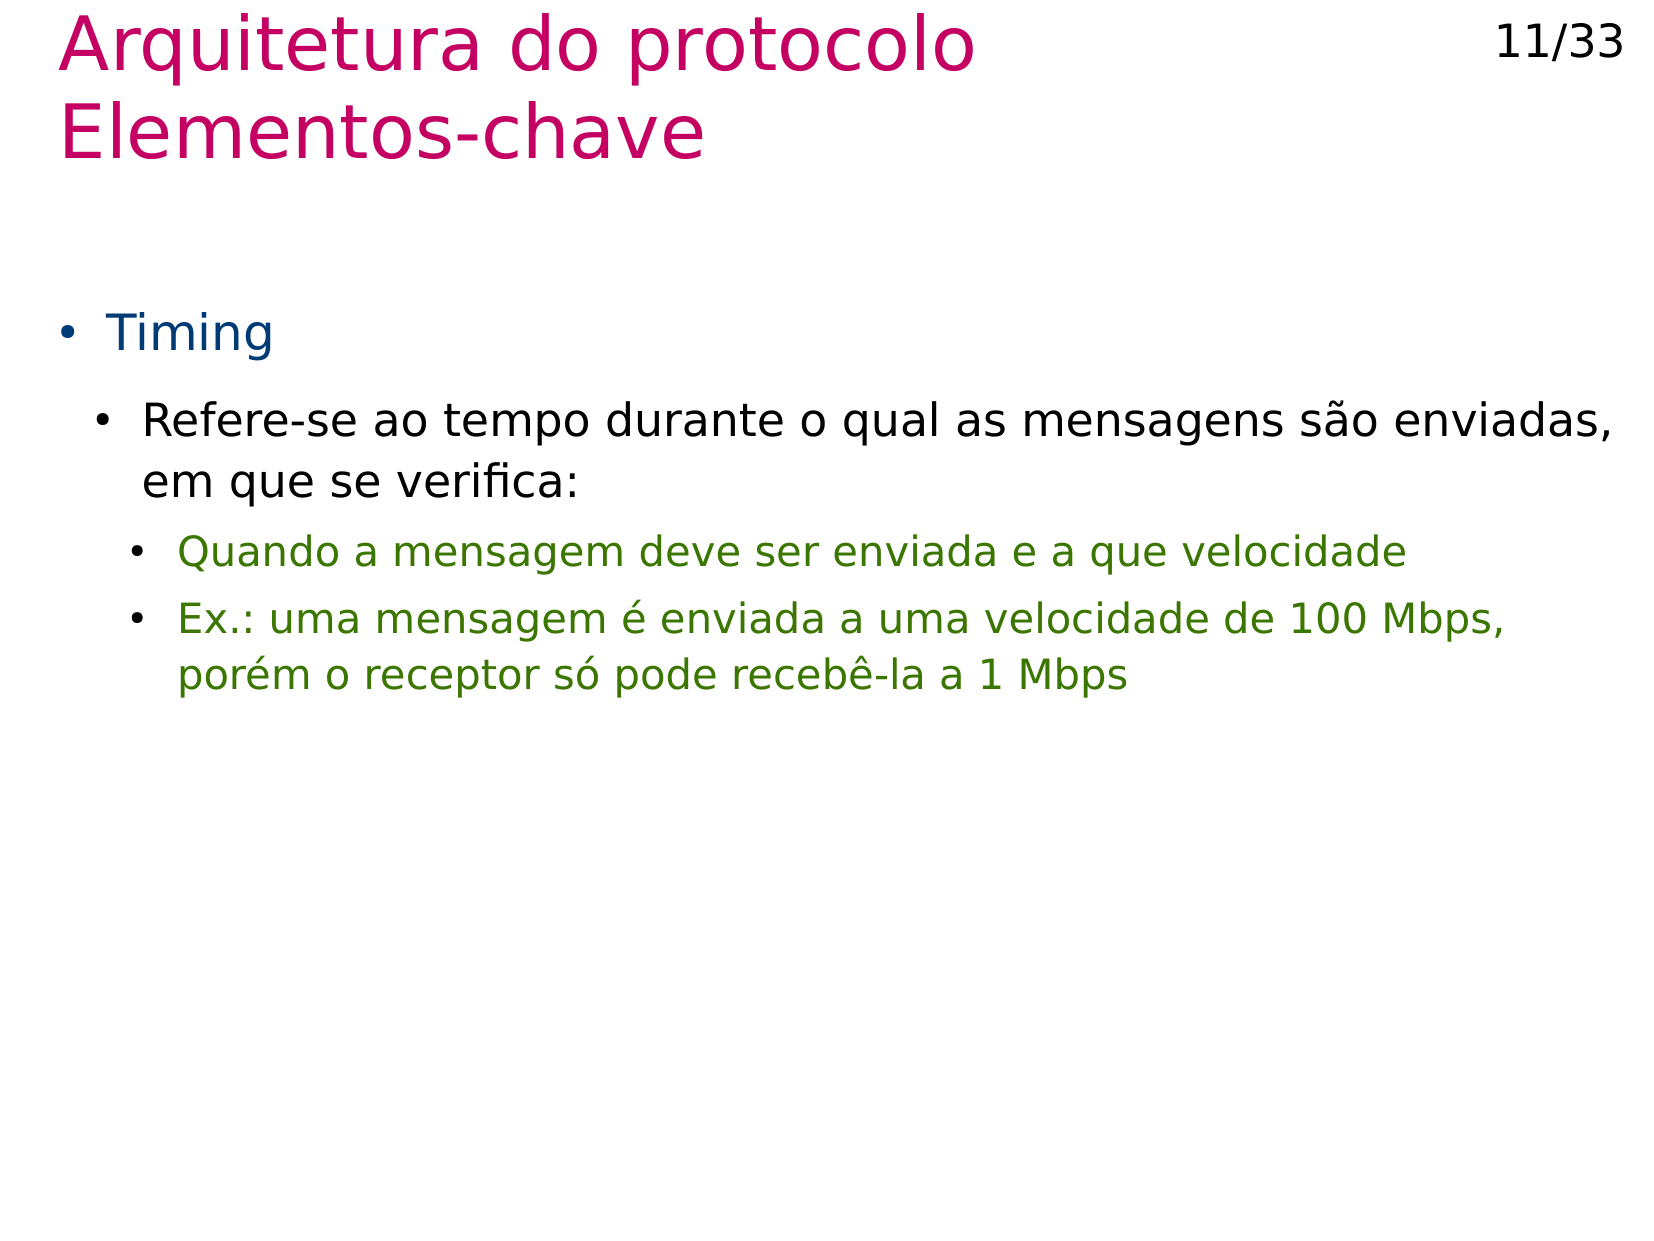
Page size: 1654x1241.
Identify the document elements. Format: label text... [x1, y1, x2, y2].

list Timing Refere-se ao tempo durante o qual as mensagens são enviadas, em que se verifica: Quando a mensagem deve ser enviada e a que velocidade Ex.: uma mensagem é enviada a uma velocidade de 100 Mbps, porém o receptor só pode recebê-la a 1 Mbps [59, 295, 1625, 1211]
title Arquitetura do protocolo Elementos-chave [59, 1, 1625, 176]
